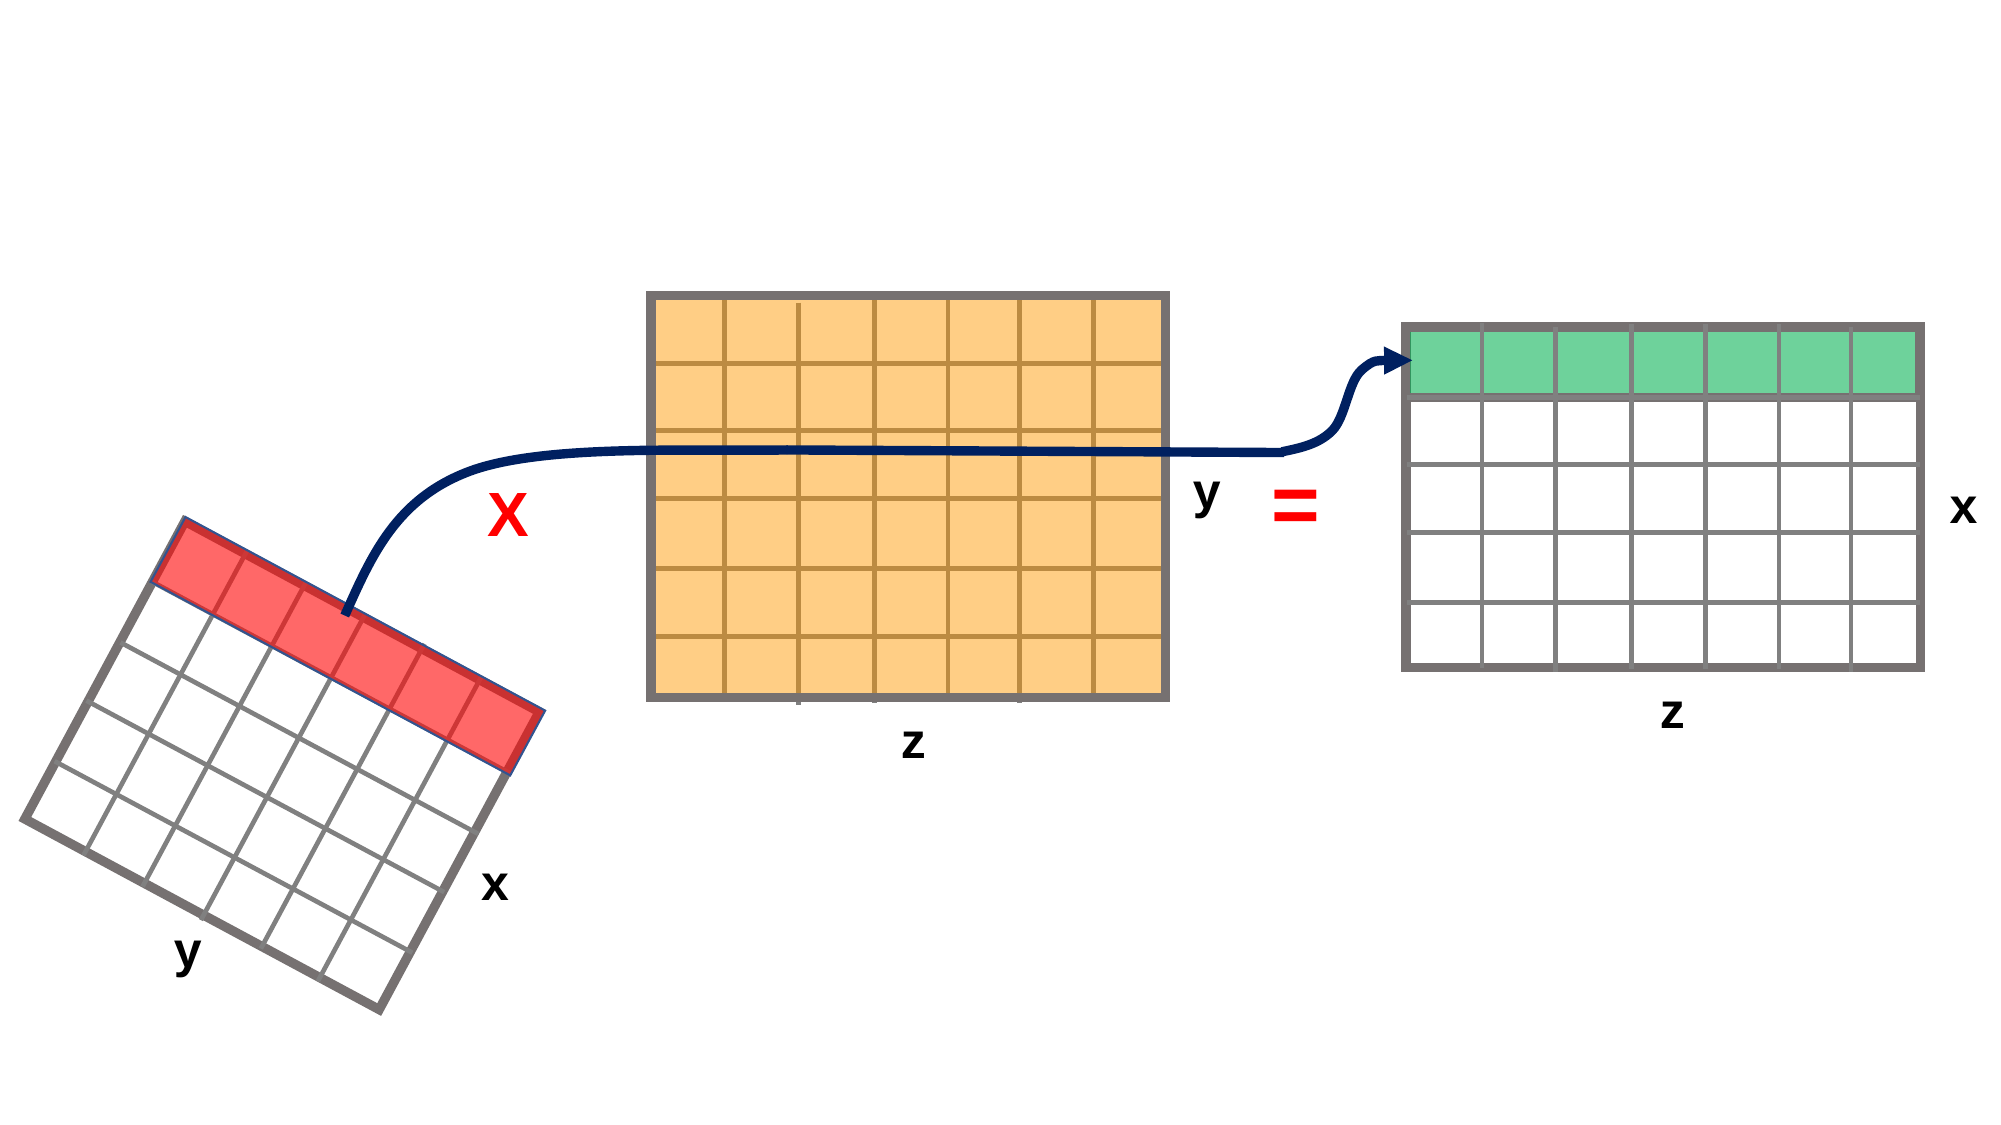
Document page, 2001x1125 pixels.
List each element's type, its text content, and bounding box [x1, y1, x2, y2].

text_box y [1178, 457, 1267, 527]
text_box [651, 455, 1166, 698]
text_box [1484, 605, 1553, 668]
text_box [355, 864, 442, 949]
text_box [153, 679, 235, 761]
text_box [88, 798, 171, 882]
text_box [1708, 326, 1777, 395]
text_box [322, 924, 409, 1010]
text_box [1484, 400, 1553, 462]
text_box [1708, 467, 1777, 530]
text_box [150, 517, 546, 830]
text_box [1405, 326, 1480, 668]
text_box [1558, 605, 1629, 668]
text_box [1634, 326, 1703, 395]
text_box [1558, 326, 1629, 395]
text_box [297, 833, 379, 916]
text_box [1781, 326, 1852, 395]
text_box = [1256, 442, 1299, 447]
text_box [271, 742, 353, 824]
text_box [24, 764, 112, 851]
text_box [89, 642, 176, 730]
text_box [651, 295, 1166, 447]
text_box [1708, 535, 1777, 600]
text_box [1781, 400, 1849, 462]
text_box [1558, 400, 1629, 462]
text_box [1781, 535, 1849, 600]
text_box [388, 804, 474, 889]
text_box [1634, 605, 1703, 668]
text_box [147, 830, 230, 910]
text_box [1484, 467, 1553, 530]
text_box x [1934, 466, 2000, 541]
text_box y [159, 910, 248, 986]
text_box X [472, 466, 561, 557]
text_box [1708, 605, 1777, 668]
text_box [1484, 326, 1557, 395]
text_box [330, 773, 411, 855]
text_box [1781, 467, 1849, 530]
text_box [1853, 326, 1921, 668]
text_box z [1645, 670, 1734, 746]
text_box x [466, 843, 555, 918]
text_box [239, 801, 321, 885]
text_box [1634, 535, 1703, 600]
text_box [212, 711, 294, 793]
text_box [179, 770, 263, 853]
text_box [1634, 467, 1703, 530]
text_box [120, 584, 209, 670]
text_box [1708, 400, 1777, 462]
text_box [1484, 535, 1553, 600]
text_box [264, 893, 347, 977]
text_box [57, 704, 144, 790]
text_box [1781, 605, 1849, 668]
text_box = [1256, 442, 1345, 558]
text_box [121, 738, 203, 821]
text_box [1634, 400, 1703, 462]
text_box [1558, 467, 1629, 530]
text_box [210, 862, 289, 945]
text_box [1558, 535, 1629, 600]
text_box z [886, 700, 975, 776]
